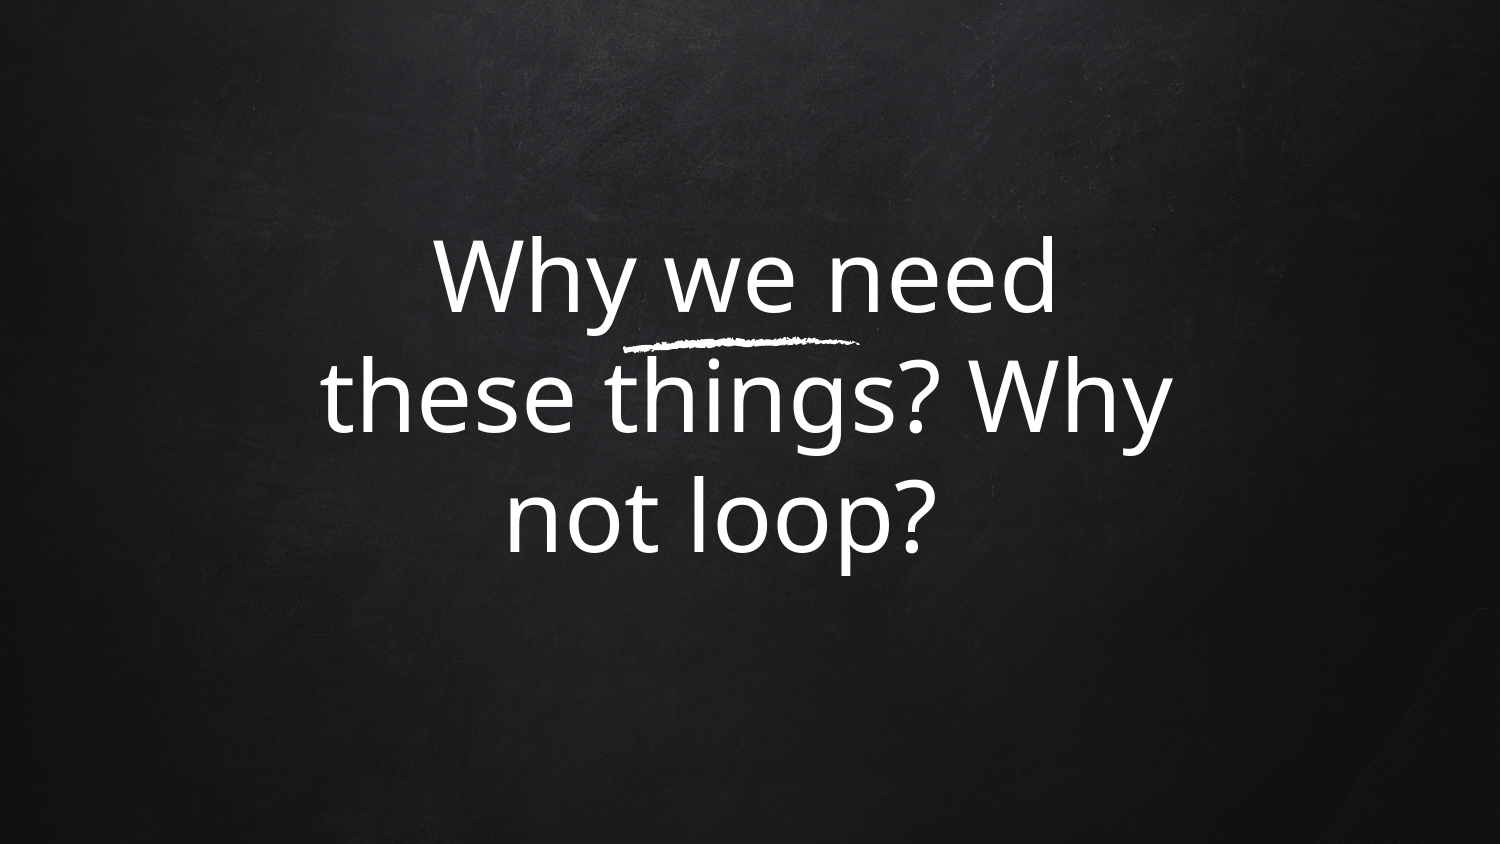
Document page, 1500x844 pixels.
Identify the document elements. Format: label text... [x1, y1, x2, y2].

picture [0, 0, 1500, 844]
text_box Why we need these things? Why not loop? [298, 197, 1195, 388]
text_box [623, 336, 860, 354]
